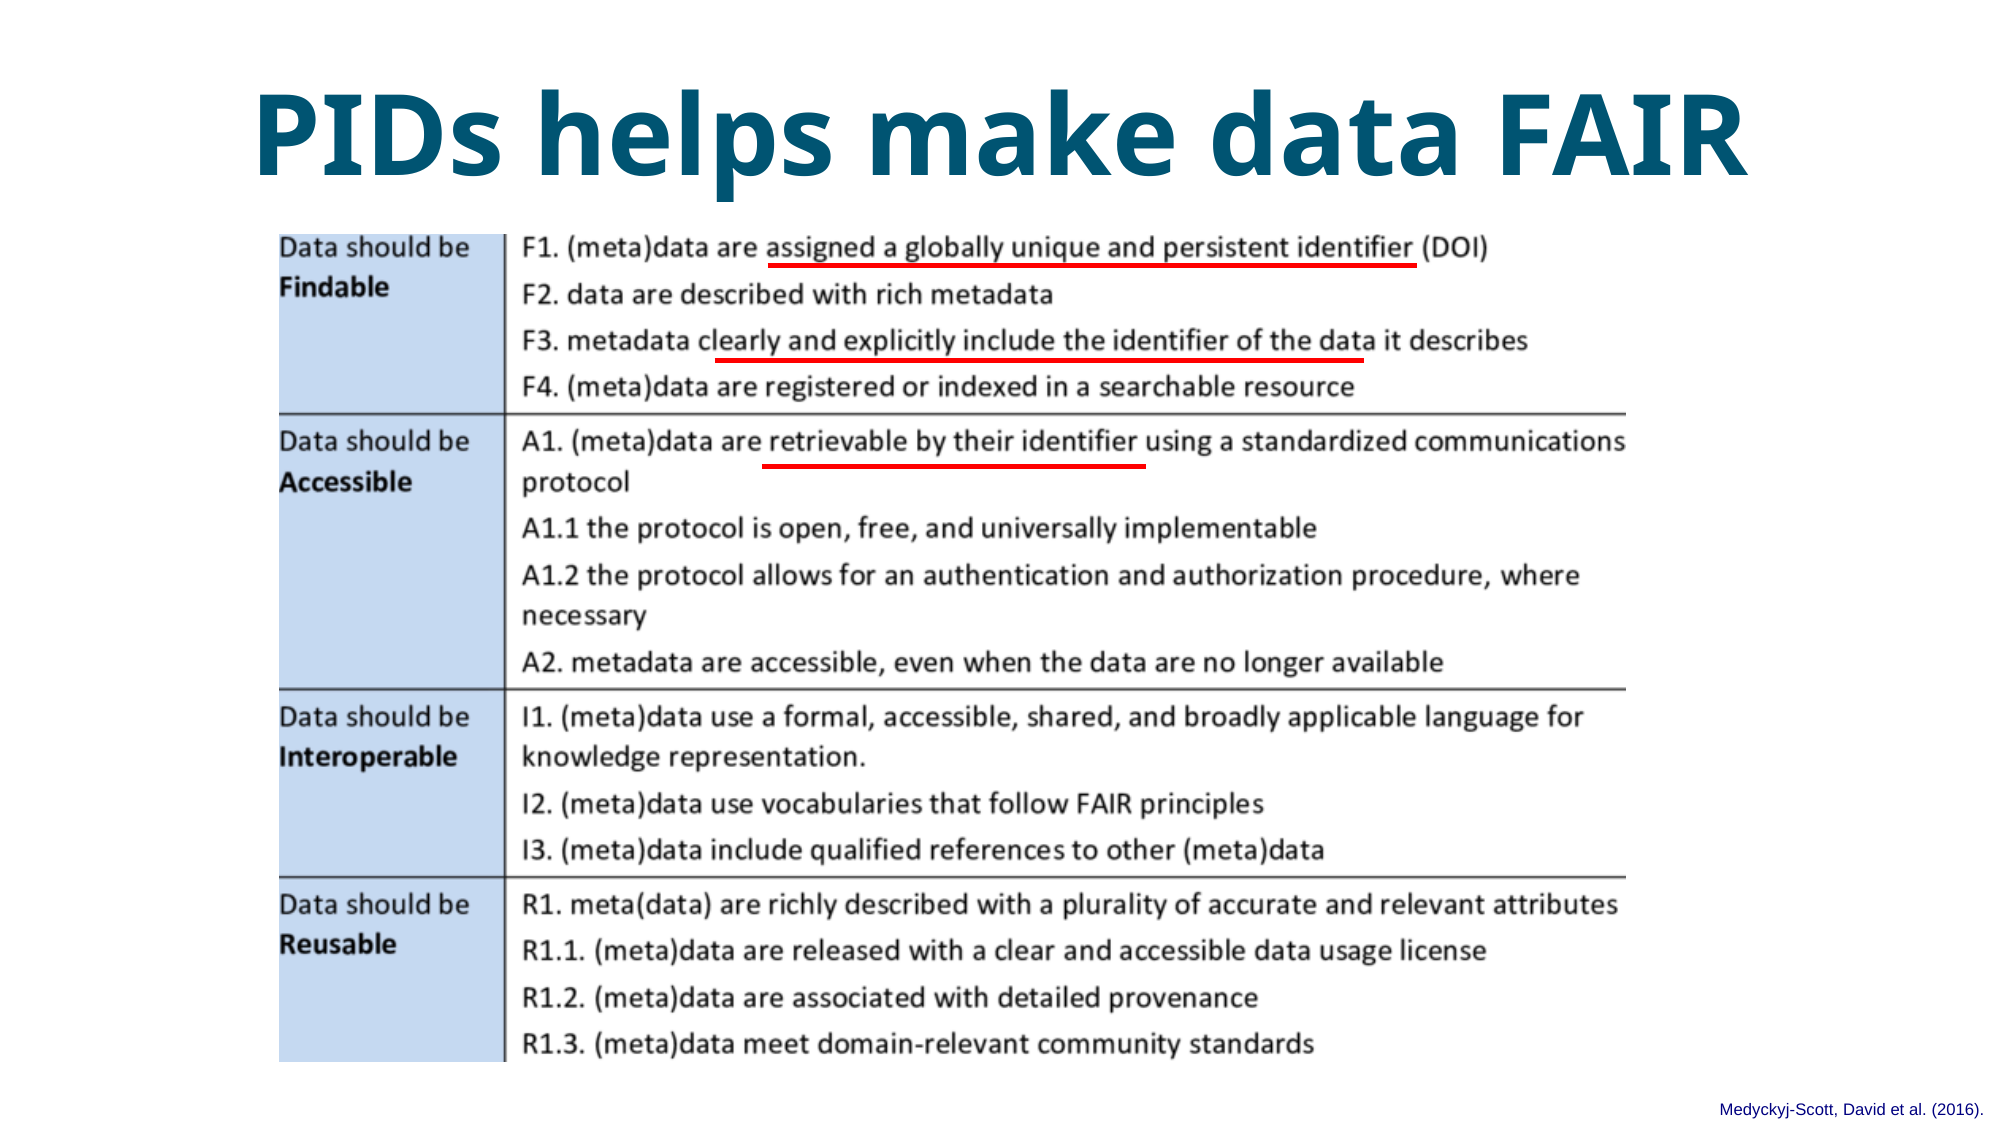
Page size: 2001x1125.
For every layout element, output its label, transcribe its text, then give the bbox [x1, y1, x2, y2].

text_box Medyckyj-Scott, David et al. (2016). [1704, 1092, 2000, 1125]
title PIDs helps make data FAIR [150, 43, 1850, 225]
picture [279, 234, 1626, 1062]
